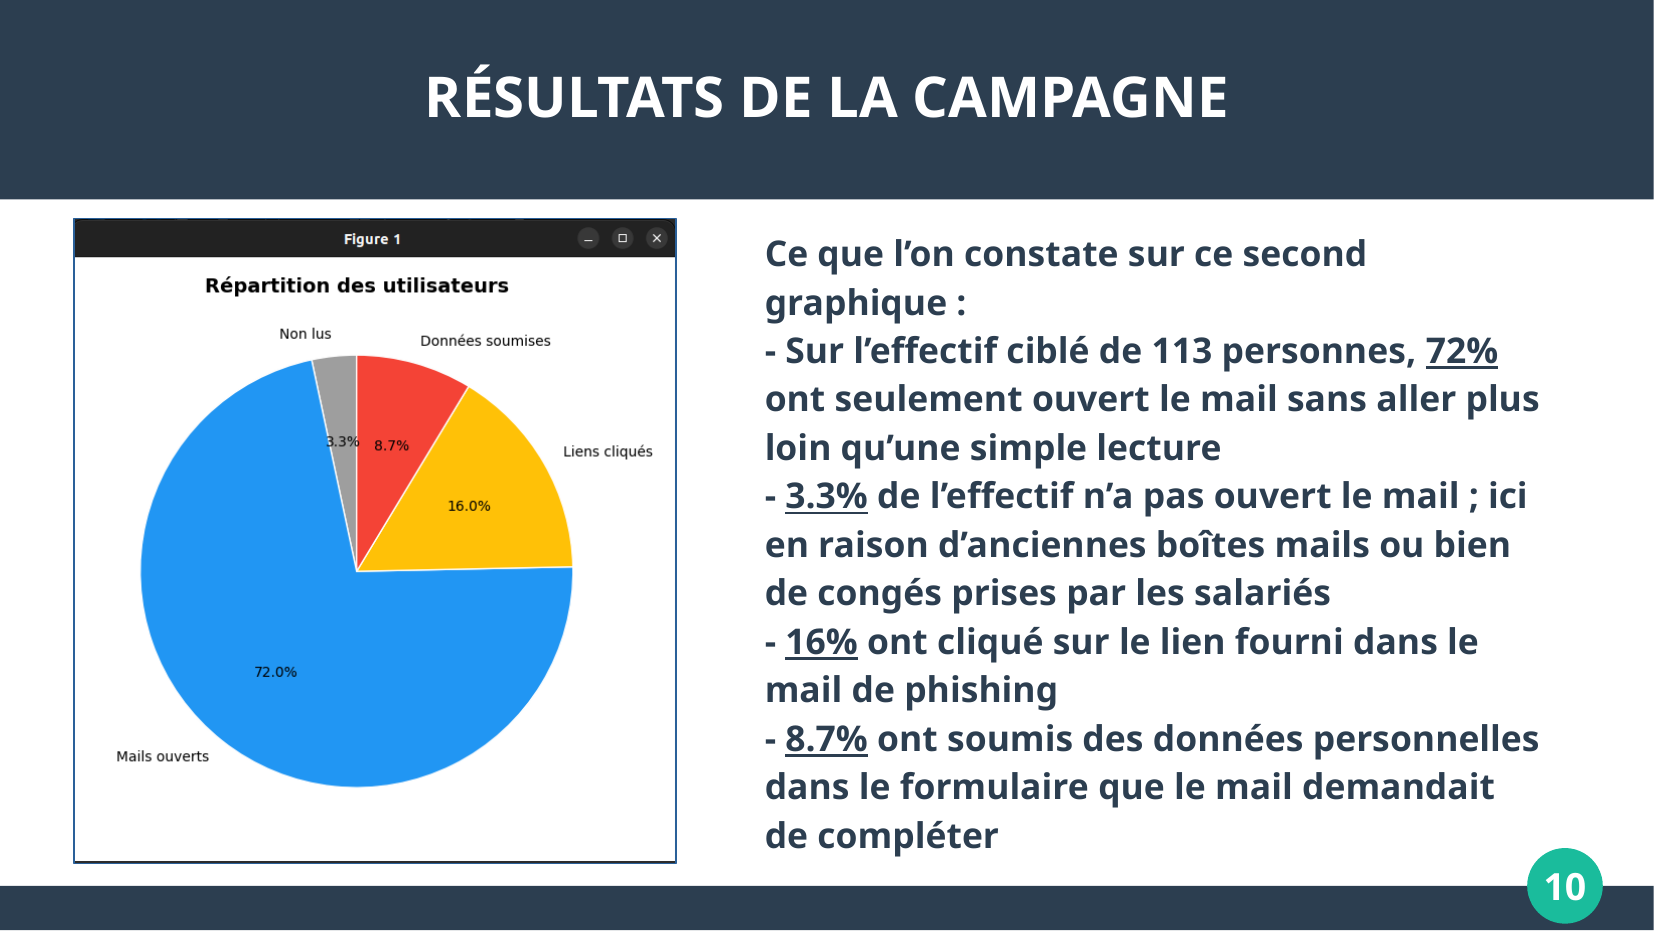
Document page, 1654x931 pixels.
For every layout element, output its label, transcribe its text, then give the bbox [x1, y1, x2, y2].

title RÉSULTATS DE LA CAMPAGNE [59, 37, 1595, 155]
picture [75, 219, 676, 863]
text_box Ce que l’on constate sur ce second graphique : - Sur l’effectif ciblé de 113 personnes, 72% ont seulement ouvert le mail sans aller plus loin qu’une simple lecture - 3.3% de l’effectif n’a pas ouvert le mail ; ici en raison d’anciennes boîtes mails ou bien de congés prises par les salariés - 16% ont cliqué sur le lien fourni dans le mail de phishing - 8.7% ont soumis des données personnelles dans le formulaire que le mail demandait de compléter [750, 221, 1562, 867]
